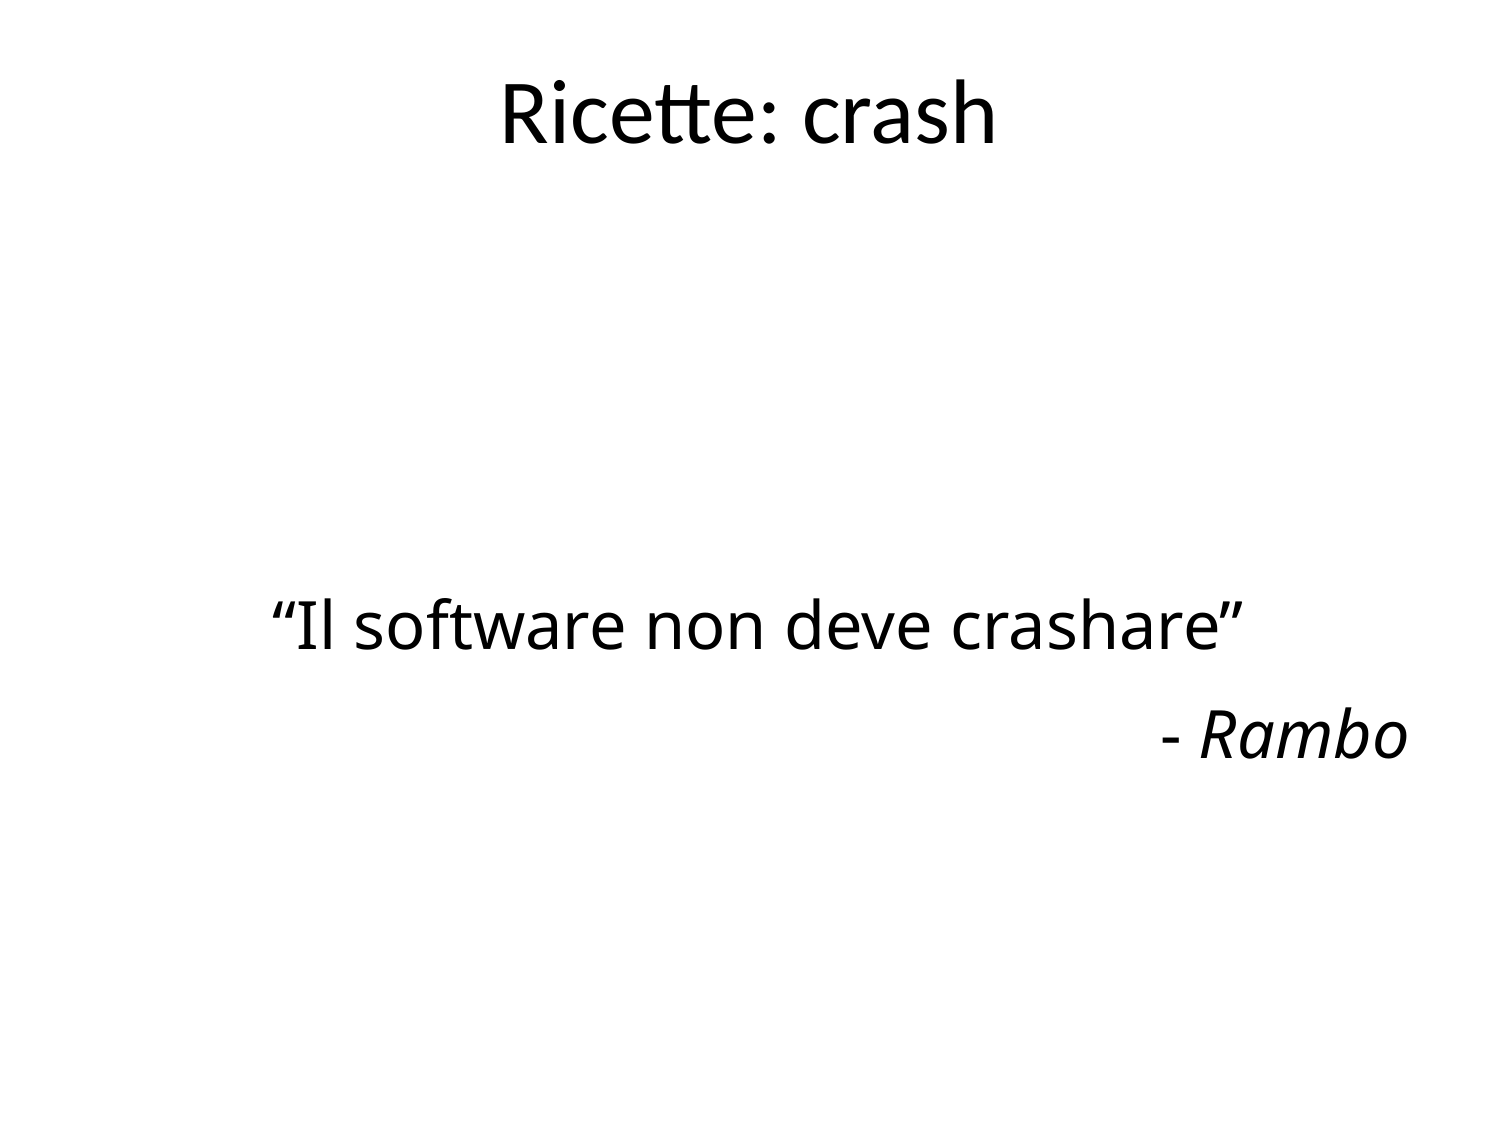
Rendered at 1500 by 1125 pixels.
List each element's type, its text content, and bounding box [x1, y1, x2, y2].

title Ricette: crash [74, 44, 1425, 233]
list “Il software non deve crashare” - Rambo [74, 247, 1425, 990]
